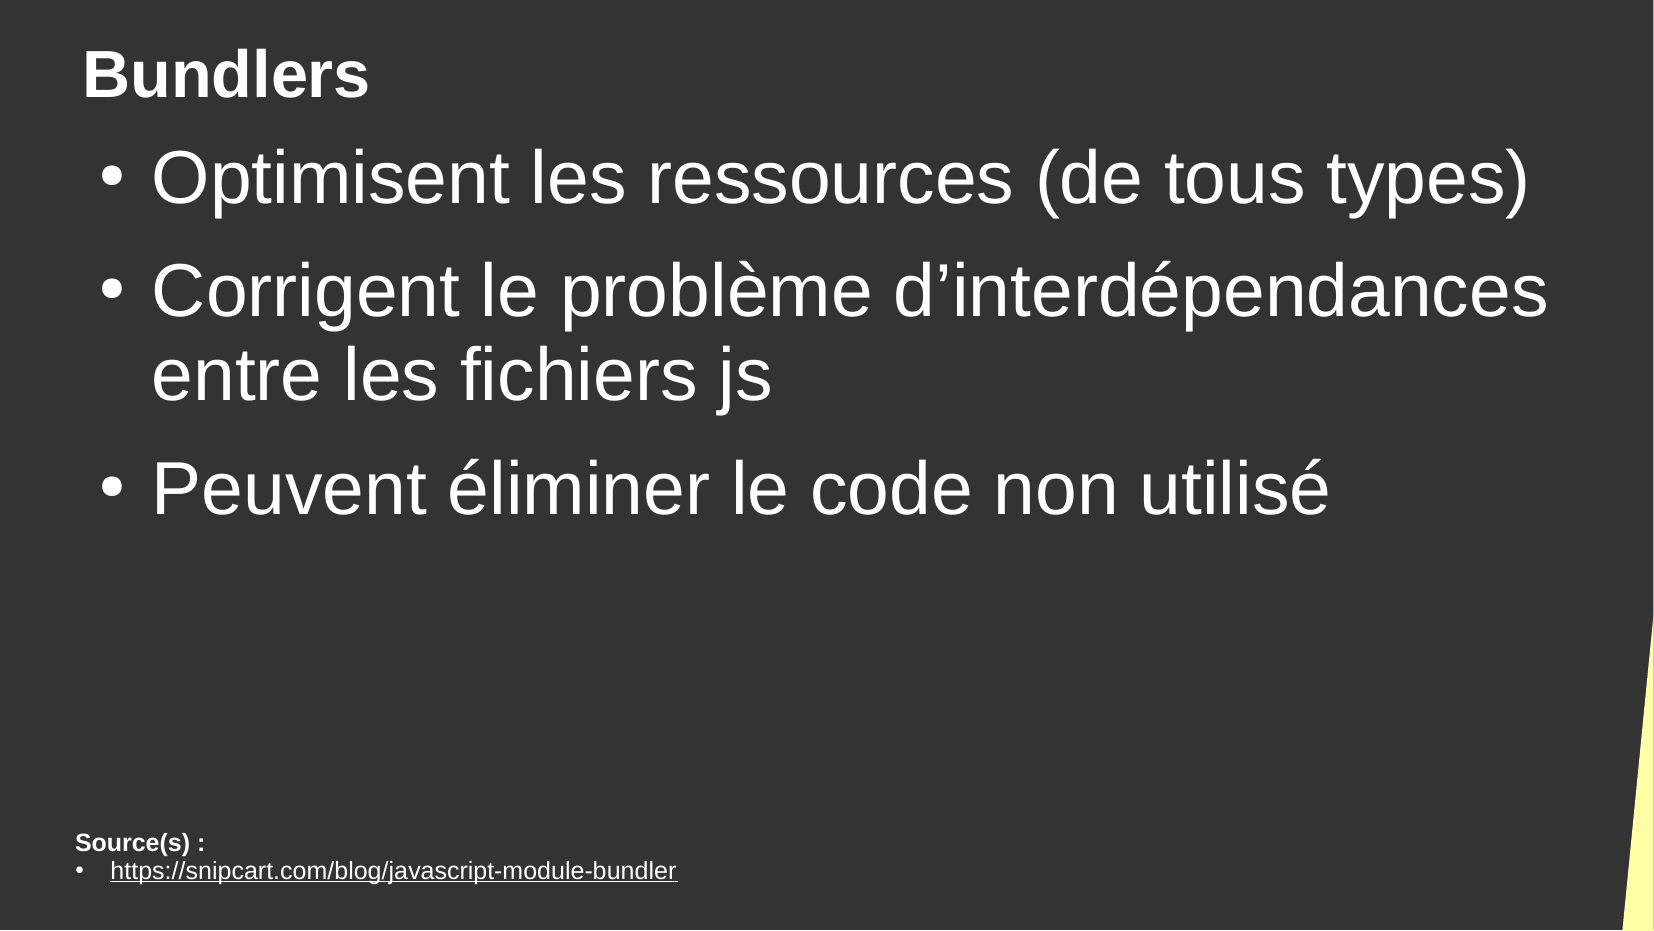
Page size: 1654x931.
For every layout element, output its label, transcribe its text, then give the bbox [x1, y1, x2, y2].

list Optimisent les ressources (de tous types) Corrigent le problème d’interdépendances entre les fichiers js Peuvent éliminer le code non utilisé [80, 135, 1619, 827]
text_box Source(s) : https://snipcart.com/blog/javascript-module-bundler [60, 821, 1546, 931]
title Bundlers [82, 37, 1571, 112]
text_box [1622, 609, 1654, 931]
